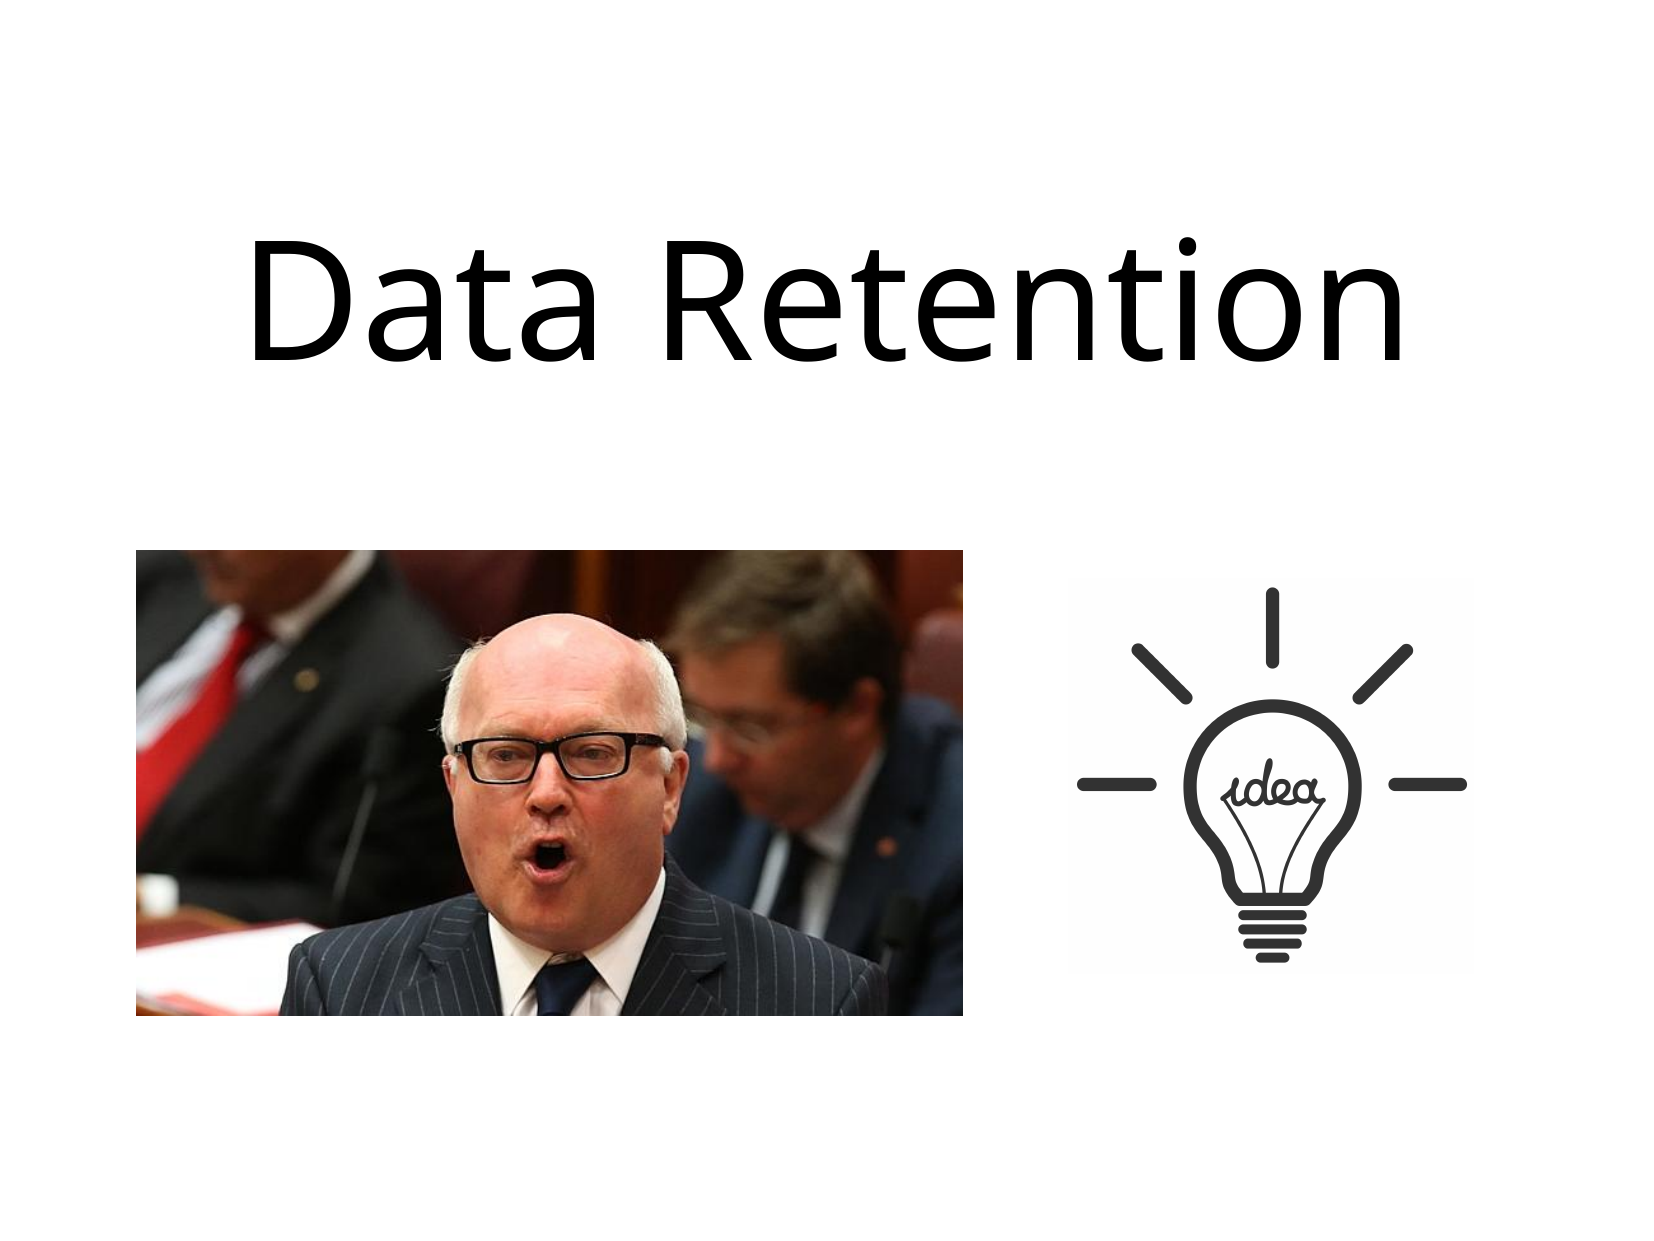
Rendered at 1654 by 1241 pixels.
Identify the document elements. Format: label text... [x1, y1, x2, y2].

picture [136, 550, 963, 1016]
picture [1068, 578, 1474, 974]
text_box Data Retention [0, 174, 1654, 390]
